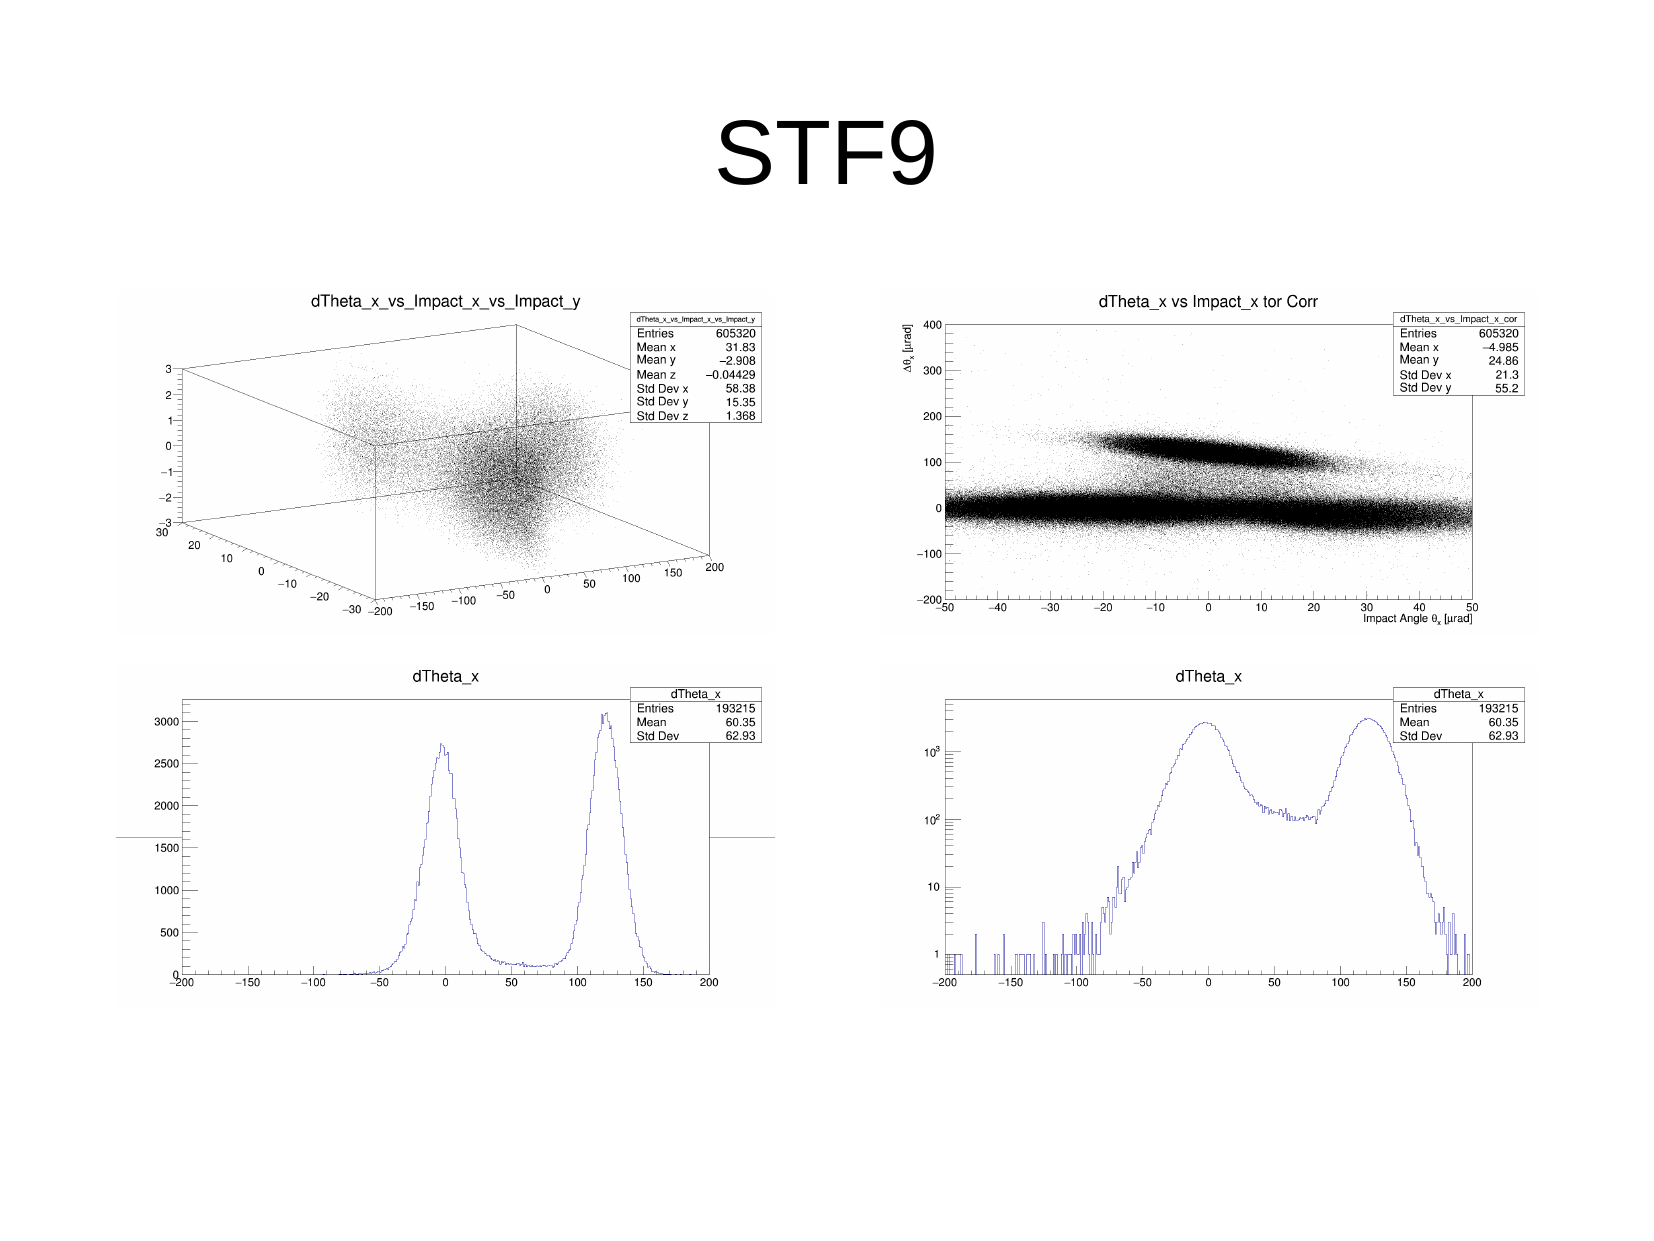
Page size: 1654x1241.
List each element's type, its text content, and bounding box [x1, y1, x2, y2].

title STF9 [82, 49, 1571, 257]
picture [116, 665, 775, 1009]
picture [879, 290, 1538, 634]
picture [116, 290, 775, 634]
picture [879, 665, 1538, 1009]
